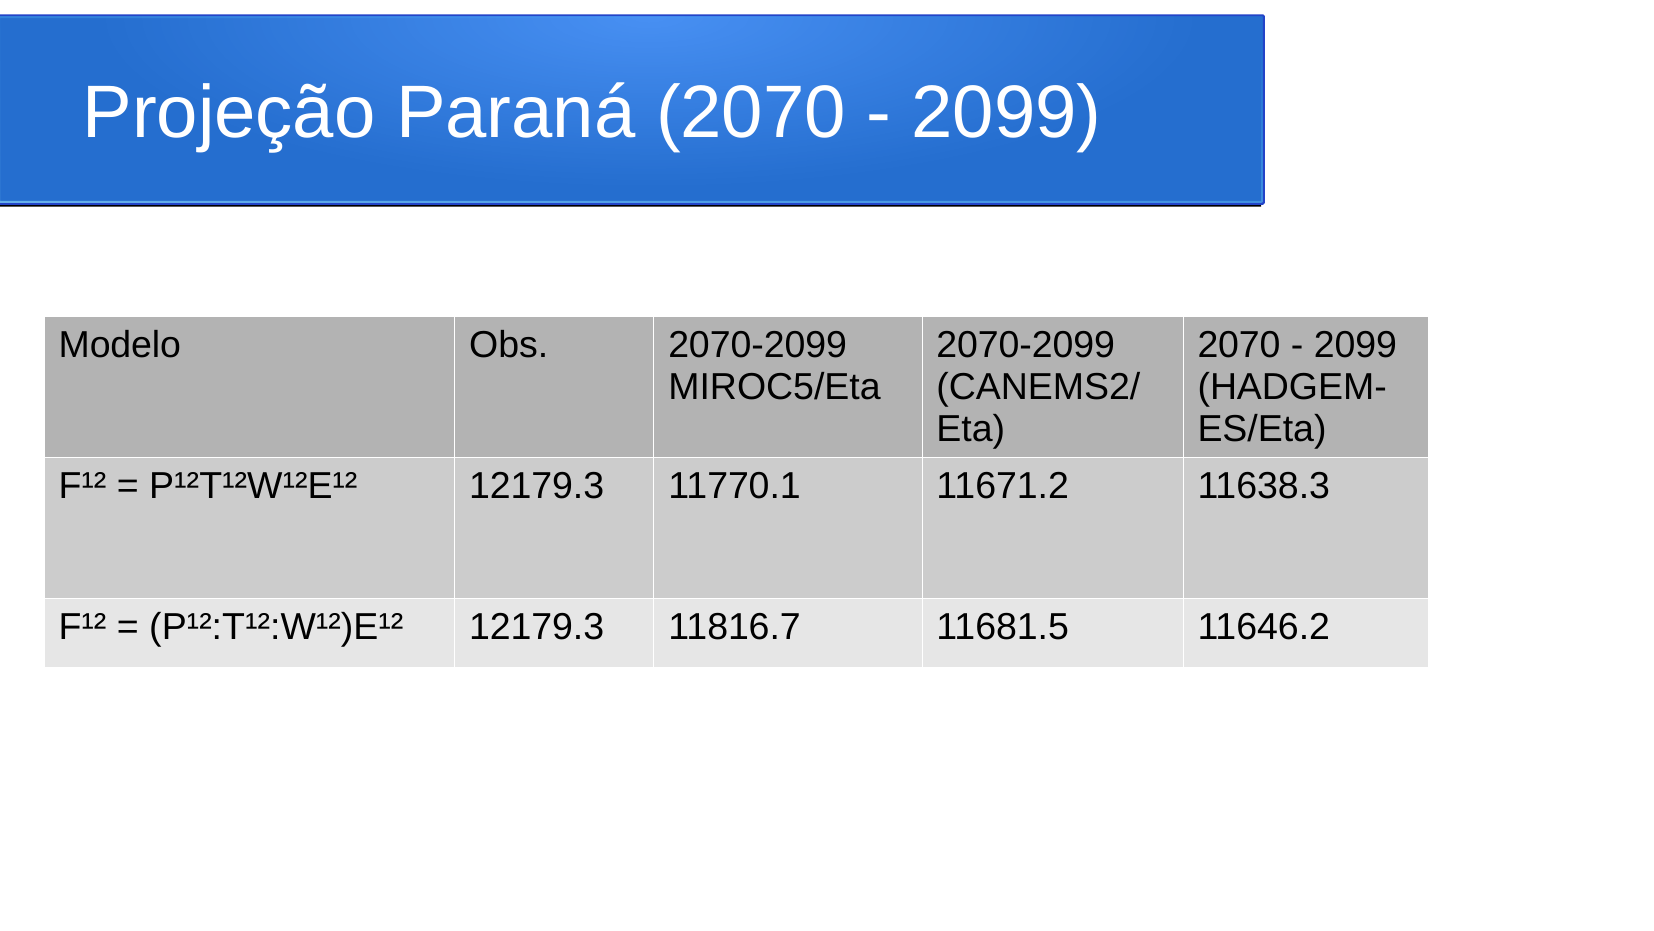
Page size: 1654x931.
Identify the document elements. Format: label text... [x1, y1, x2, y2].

table_header 2070-2099 (CANEMS2/Eta) [923, 317, 1183, 457]
title Projeção Paraná (2070 - 2099) [82, 35, 1235, 189]
table_header Modelo [45, 317, 454, 457]
table_cell 11816.7 [654, 599, 922, 667]
table_header 2070 - 2099 (HADGEM-ES/Eta) [1184, 317, 1428, 457]
table_cell F¹² = (P¹²:T¹²:W¹²)E¹² [45, 599, 454, 667]
table_cell 11638.3 [1184, 458, 1428, 598]
table_cell 11770.1 [654, 458, 922, 598]
table_cell 11646.2 [1184, 599, 1428, 667]
table_cell 12179.3 [455, 458, 653, 598]
table_header 2070-2099 MIROC5/Eta [654, 317, 922, 457]
table_cell F¹² = P¹²T¹²W¹²E¹² [45, 458, 454, 598]
table_cell 12179.3 [455, 599, 653, 667]
table_cell 11671.2 [923, 458, 1183, 598]
table_header Obs. [455, 317, 653, 457]
table_cell 11681.5 [923, 599, 1183, 667]
